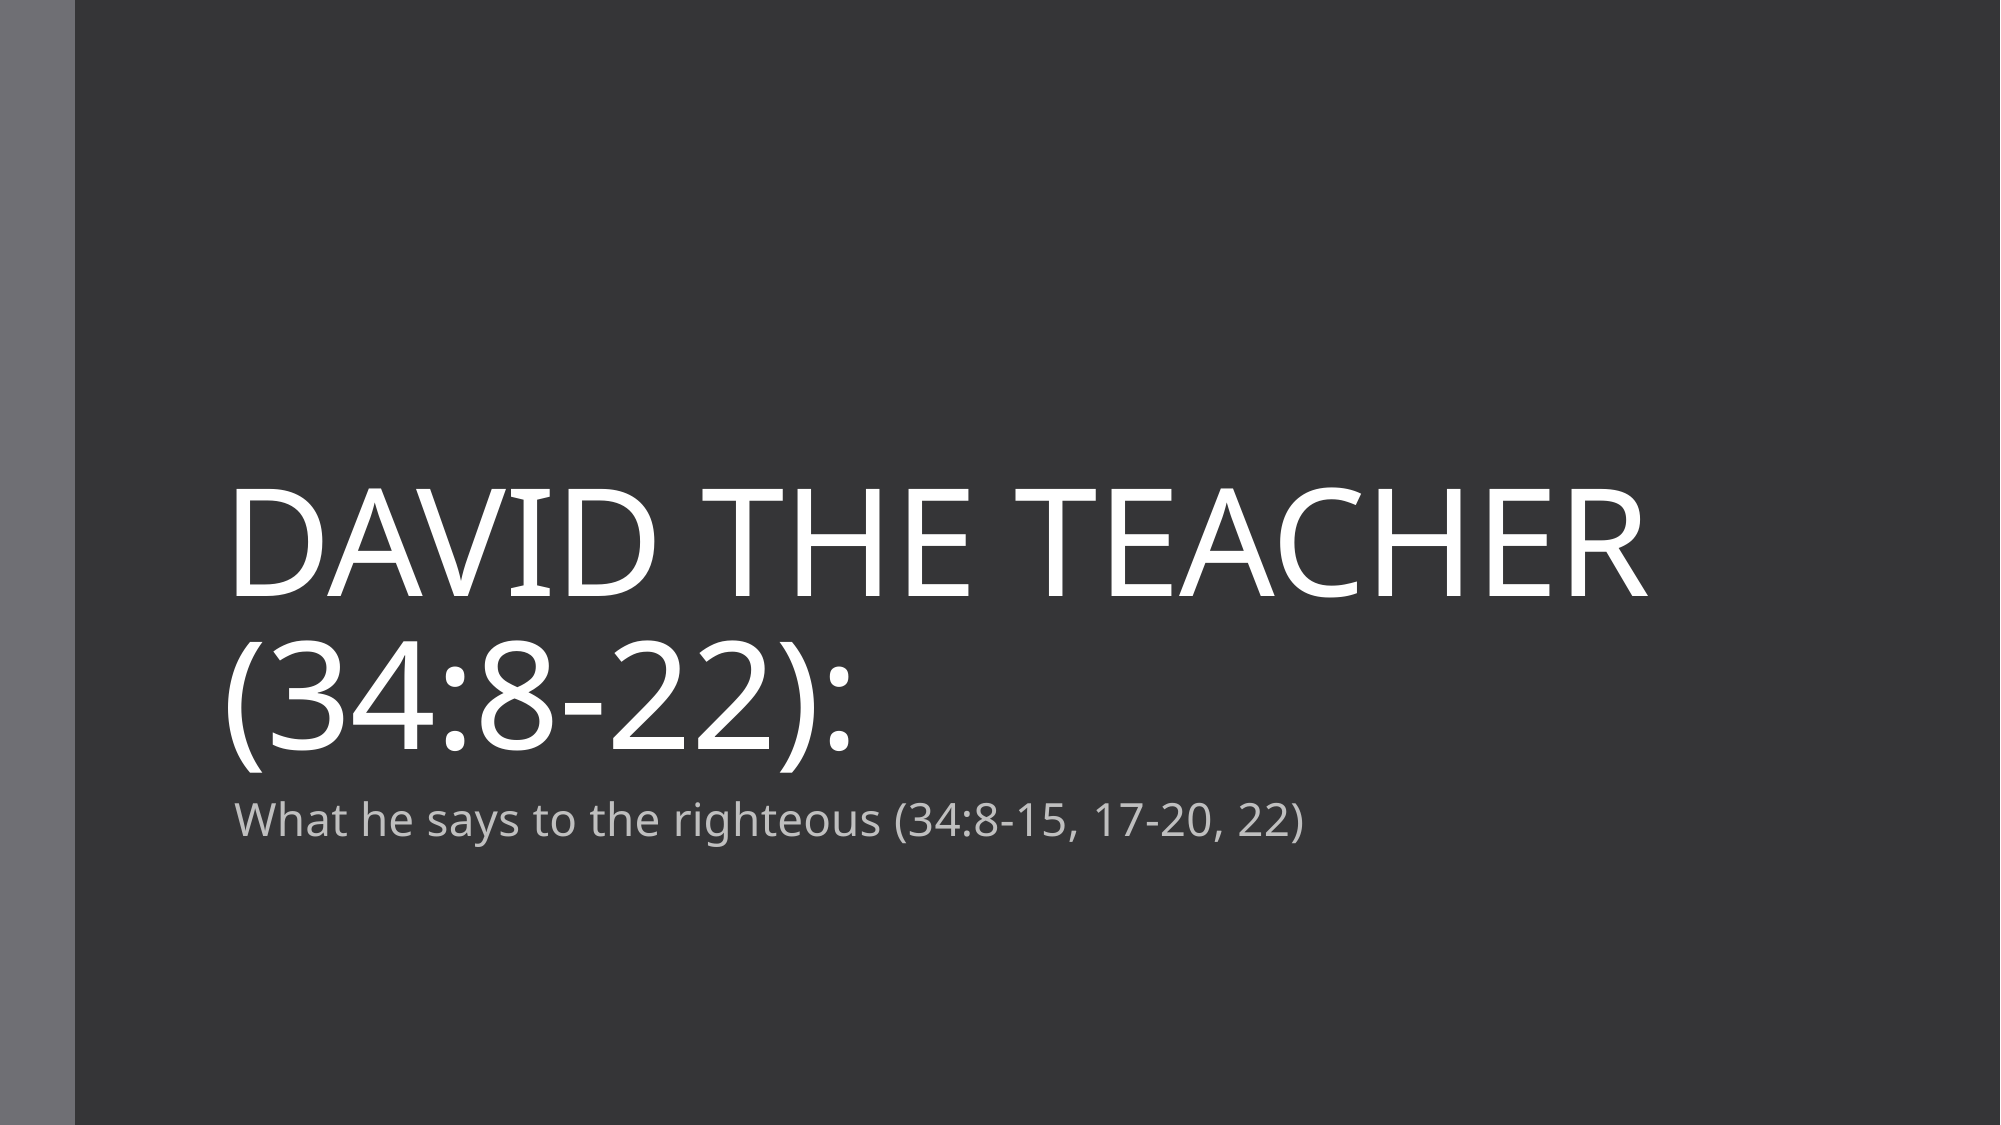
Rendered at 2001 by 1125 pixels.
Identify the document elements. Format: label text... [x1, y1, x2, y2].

subtitle What he says to the righteous (34:8-15, 17-20, 22) [206, 787, 1752, 1066]
title DAVID THE TEACHER (34:8-22): [206, 124, 1752, 787]
